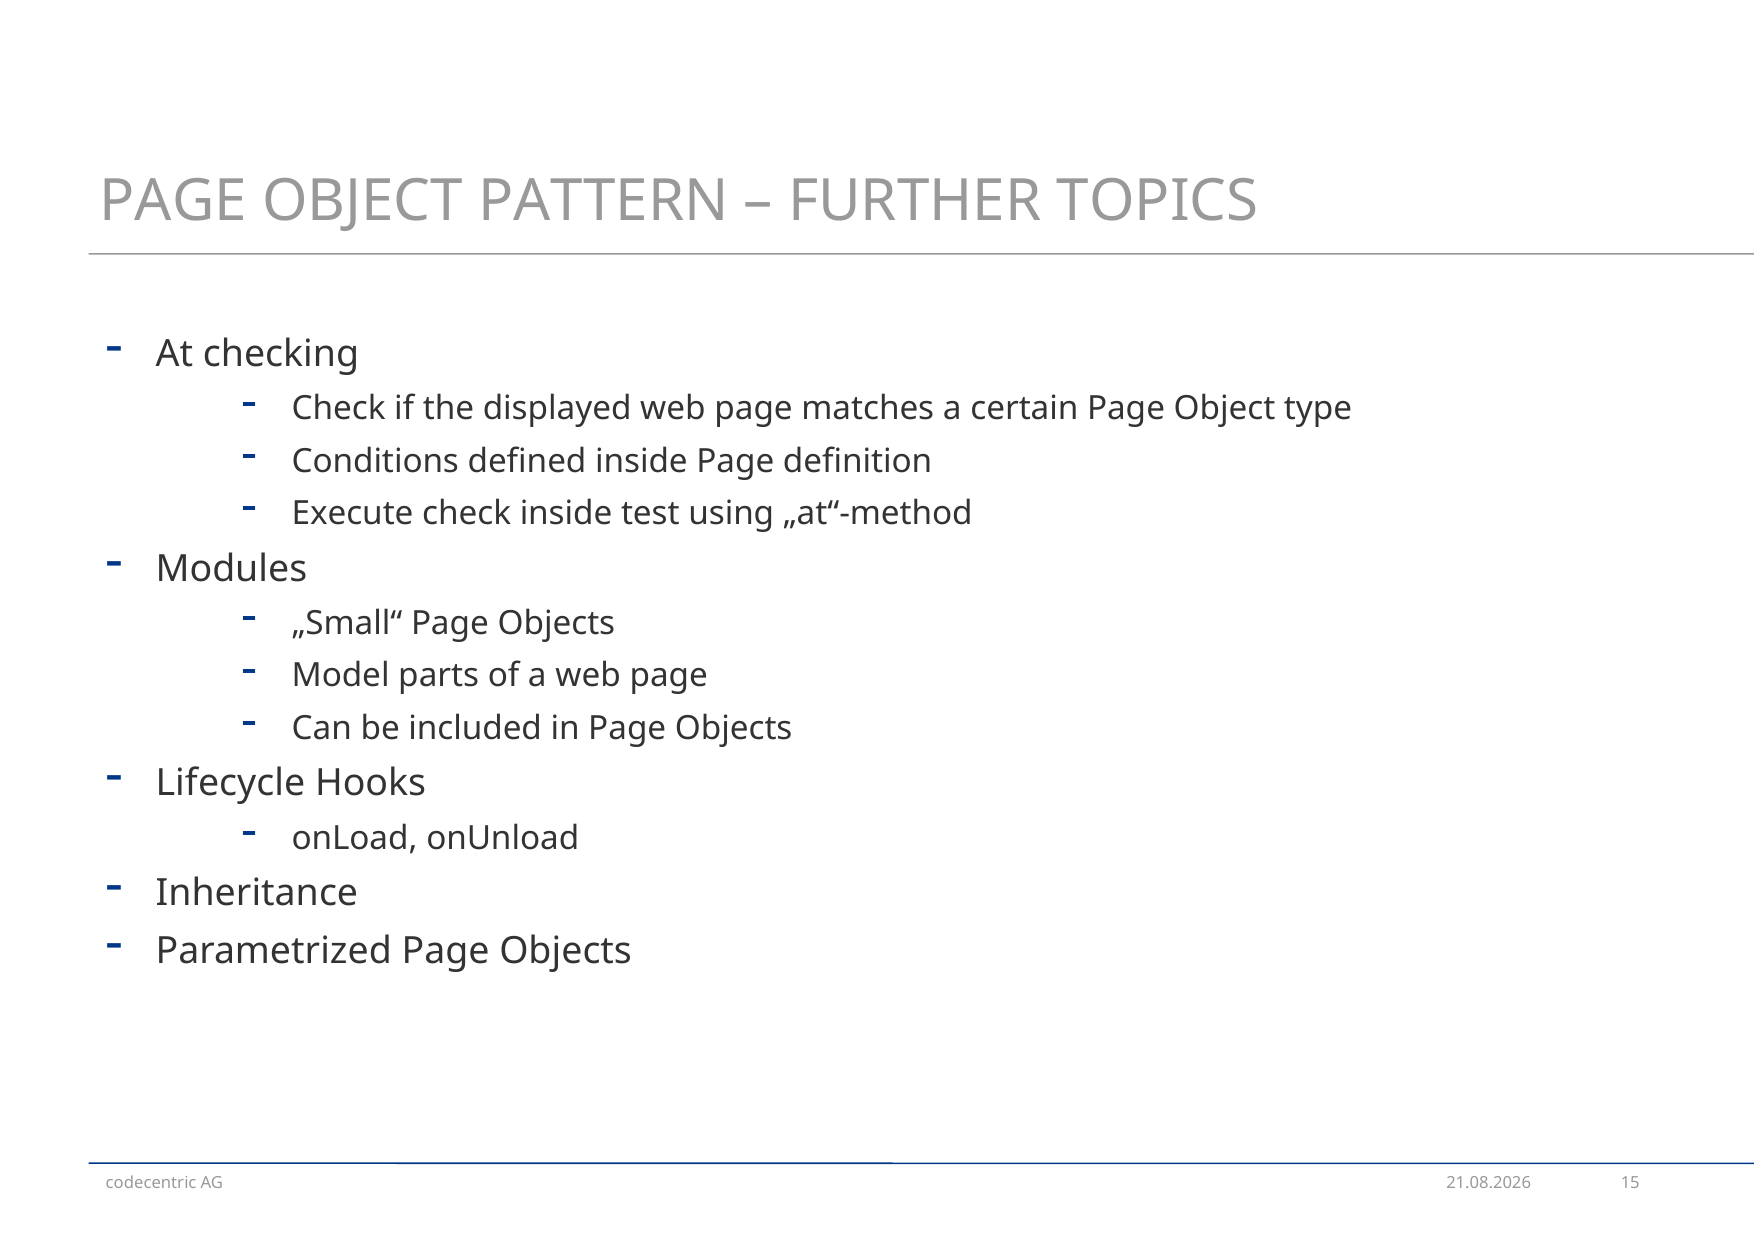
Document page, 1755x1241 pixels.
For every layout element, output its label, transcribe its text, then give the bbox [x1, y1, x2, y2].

list At checking Check if the displayed web page matches a certain Page Object type Conditions defined inside Page definition Execute check inside test using „at“-method Modules „Small“ Page Objects Model parts of a web page Can be included in Page Objects Lifecycle Hooks onLoad, onUnload Inheritance Parametrized Page Objects [88, 318, 1574, 1099]
title Page Object Pattern – Further Topics [82, 153, 1695, 223]
text_box 23.02.2013 [1429, 1163, 1603, 1219]
text_box [1603, 1163, 1697, 1219]
